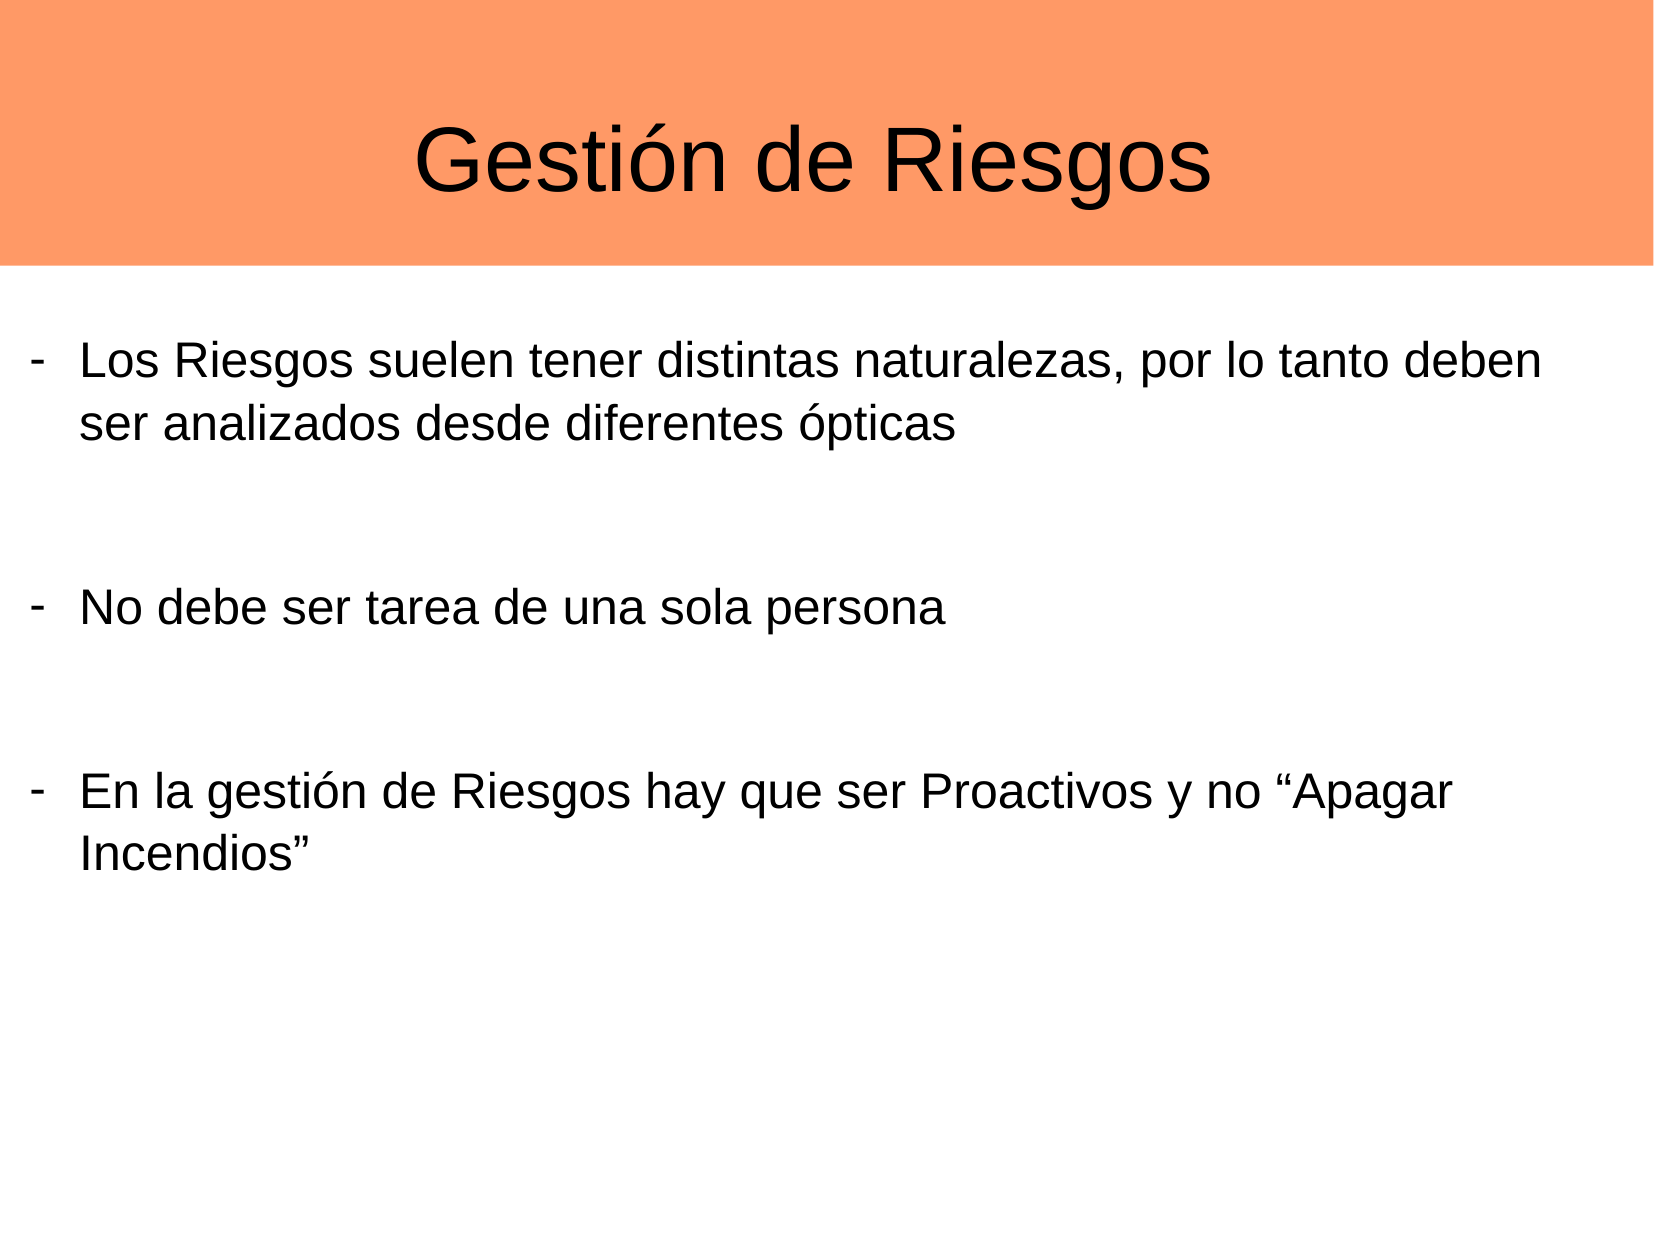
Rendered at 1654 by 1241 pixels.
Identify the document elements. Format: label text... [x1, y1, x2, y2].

text_box Los Riesgos suelen tener distintas naturalezas, por lo tanto deben ser analizados desde diferentes ópticas No debe ser tarea de una sola persona En la gestión de Riesgos hay que ser Proactivos y no “Apagar Incendios” [29, 325, 1624, 1105]
text_box Gestión de Riesgos [82, 56, 1571, 249]
text_box [0, 0, 1654, 266]
